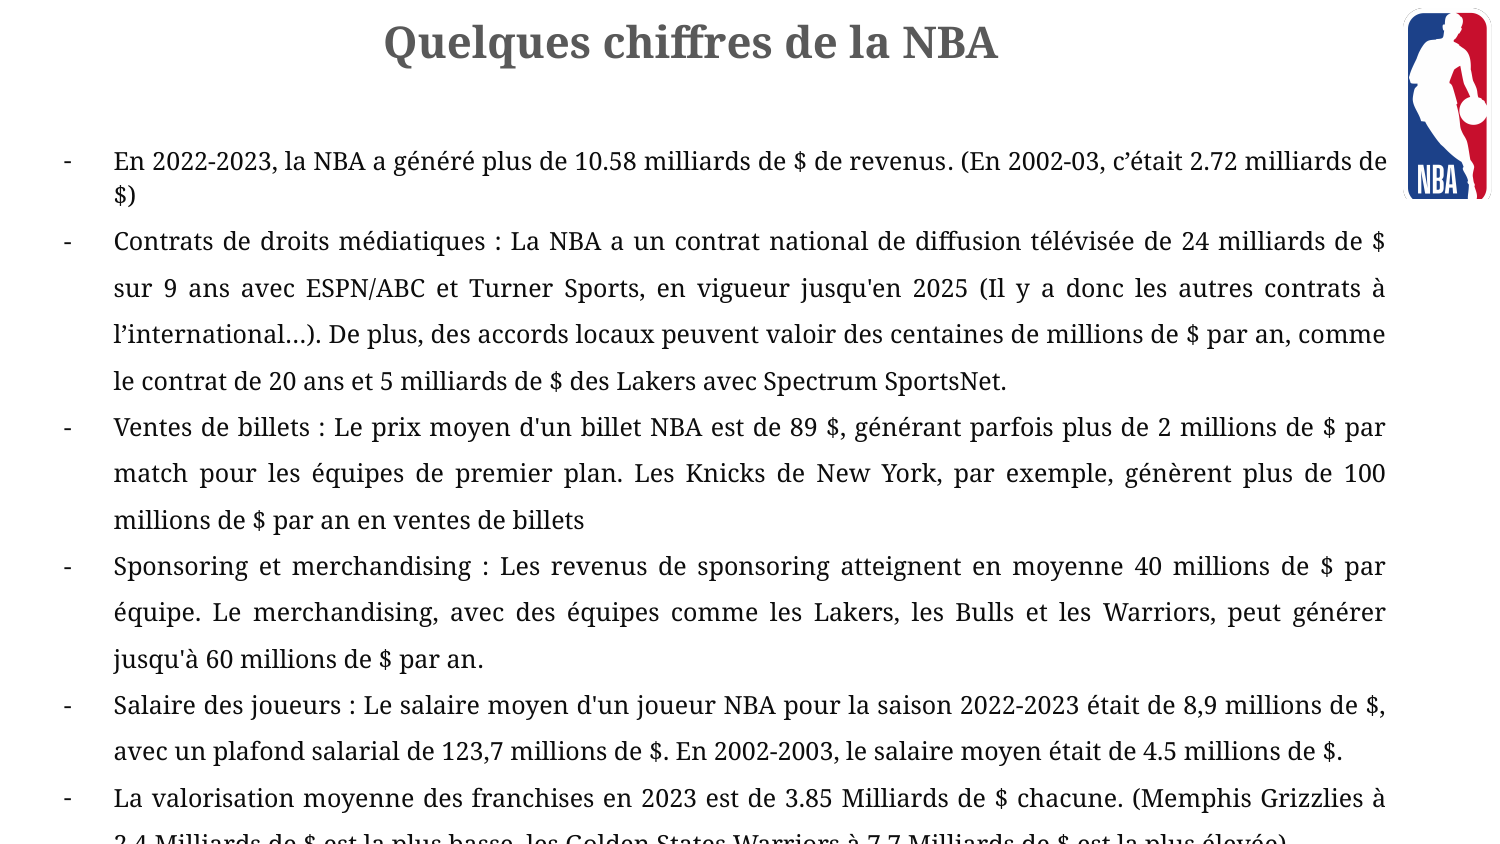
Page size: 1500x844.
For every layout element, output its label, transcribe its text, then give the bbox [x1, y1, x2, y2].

picture [1403, 0, 1492, 199]
text_box En 2022-2023, la NBA a généré plus de 10.58 milliards de $ de revenus​. (En 2002-03, c’était 2.72 milliards de $) Contrats de droits médiatiques : La NBA a un contrat national de diffusion télévisée de 24 milliards de $ sur 9 ans avec ESPN/ABC et Turner Sports, en vigueur jusqu'en 2025 (Il y a donc les autres contrats à l’international…). De plus, des accords locaux peuvent valoir des centaines de millions de $ par an, comme le contrat de 20 ans et 5 milliards de $ des Lakers avec Spectrum SportsNet. ​ Ventes de billets : Le prix moyen d'un billet NBA est de 89 $, générant parfois plus de 2 millions de $ par match pour les équipes de premier plan. Les Knicks de New York, par exemple, génèrent plus de 100 millions de $ par an en ventes de billets​ Sponsoring et merchandising : Les revenus de sponsoring atteignent en moyenne 40 millions de $ par équipe. Le merchandising, avec des équipes comme les Lakers, les Bulls et les Warriors, peut générer jusqu'à 60 millions de $ par an​. Salaire des joueurs : Le salaire moyen d'un joueur NBA pour la saison 2022-2023 était de 8,9 millions de $, avec un plafond salarial de 123,7 millions de $. En 2002-2003, le salaire moyen était de 4.5 millions de $. La valorisation moyenne des franchises en 2023 est de 3.85 Milliards de $ chacune. (Memphis Grizzlies à 2.4 Milliards de $ est la plus basse, les Golden States Warriors à 7.7 Milliards de $ est la plus élevée). [23, 125, 1404, 844]
text_box Quelques chiffres de la NBA [368, 0, 1132, 83]
